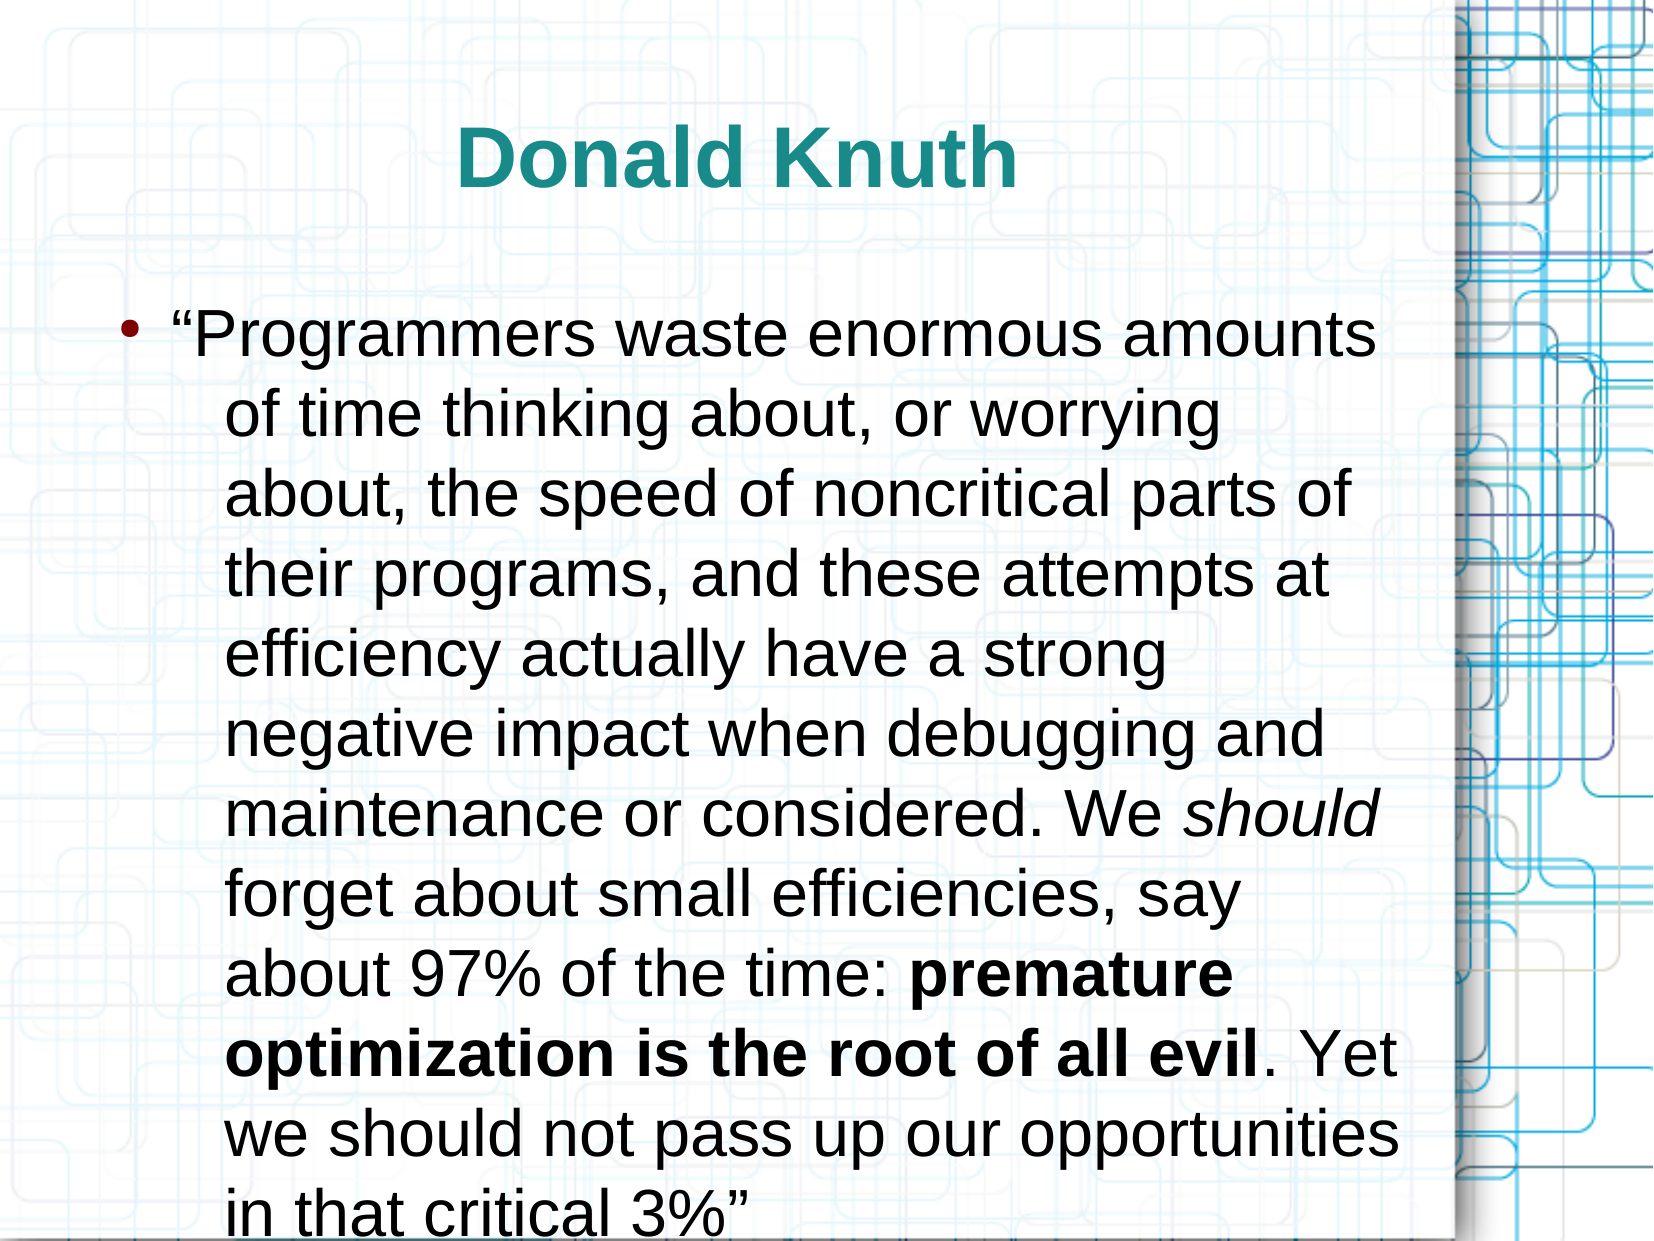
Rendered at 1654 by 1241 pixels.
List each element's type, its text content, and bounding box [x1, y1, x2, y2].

title Donald Knuth [58, 49, 1417, 257]
list “Programmers waste enormous amounts of time thinking about, or worrying about, the speed of noncritical parts of their programs, and these attempts at efficiency actually have a strong negative impact when debugging and maintenance or considered. We should forget about small efficiencies, say about 97% of the time: premature optimization is the root of all evil. Yet we should not pass up our opportunities in that critical 3%” [82, 290, 1417, 1109]
picture [0, 0, 1654, 1241]
